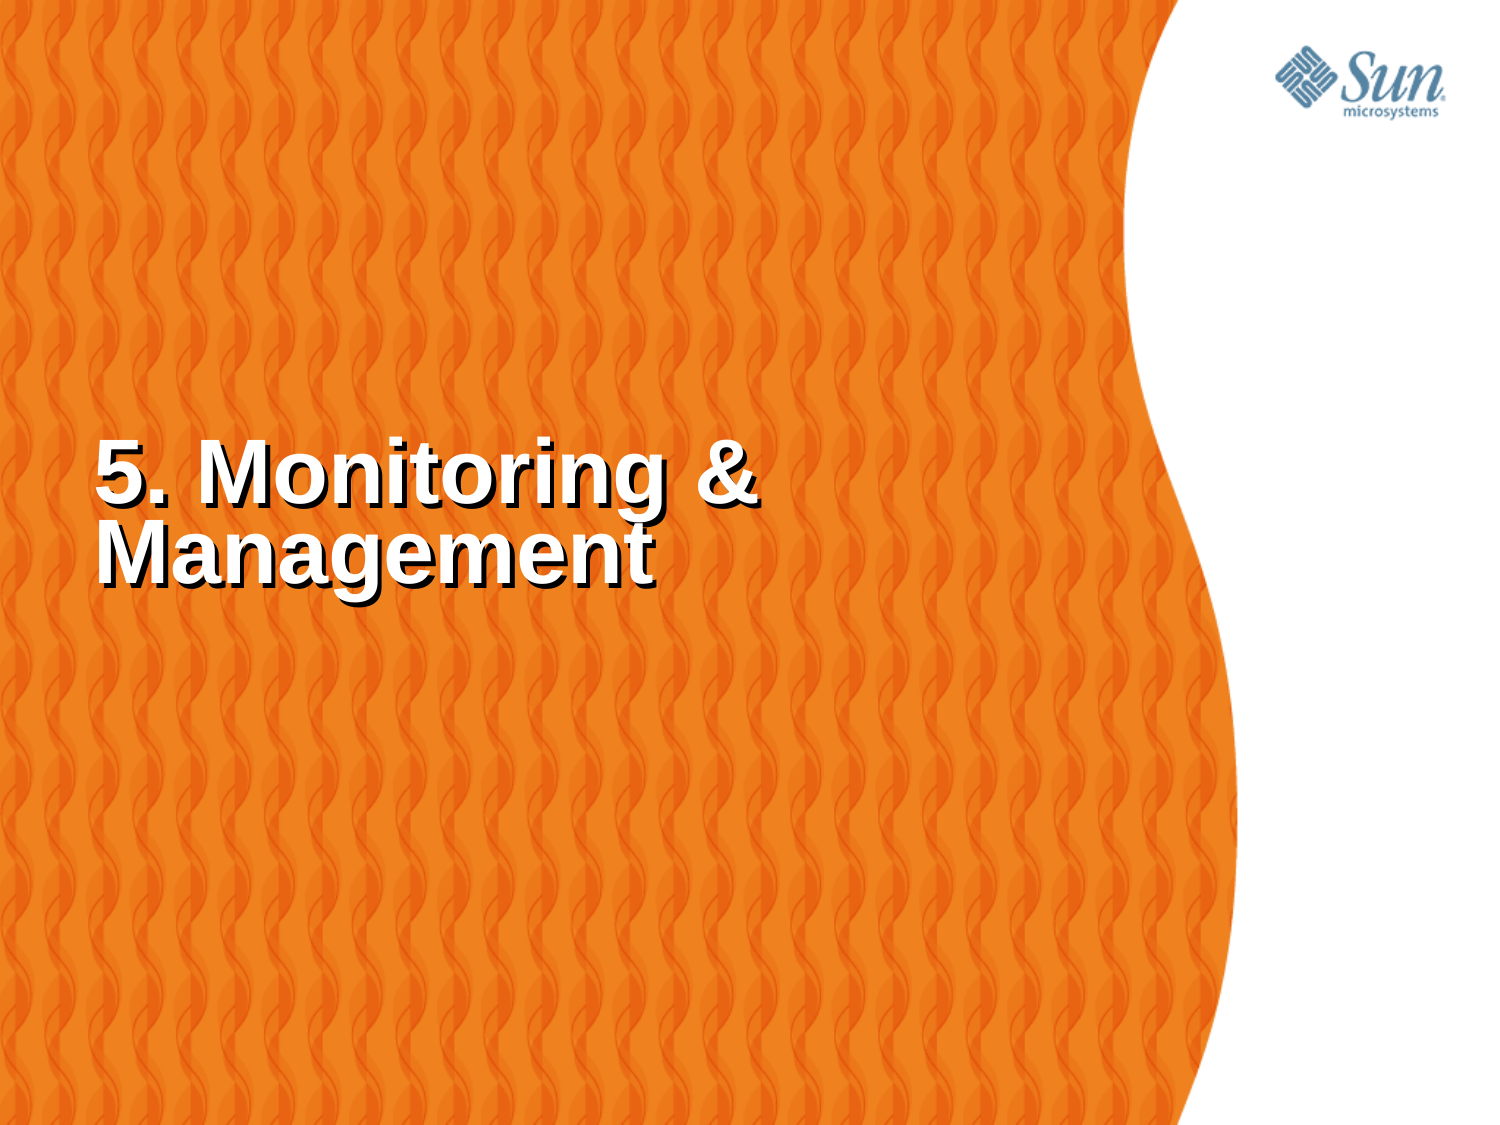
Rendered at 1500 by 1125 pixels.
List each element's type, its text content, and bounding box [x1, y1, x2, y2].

picture [0, 0, 1500, 1125]
title 5. Monitoring & Management [93, 417, 1059, 601]
